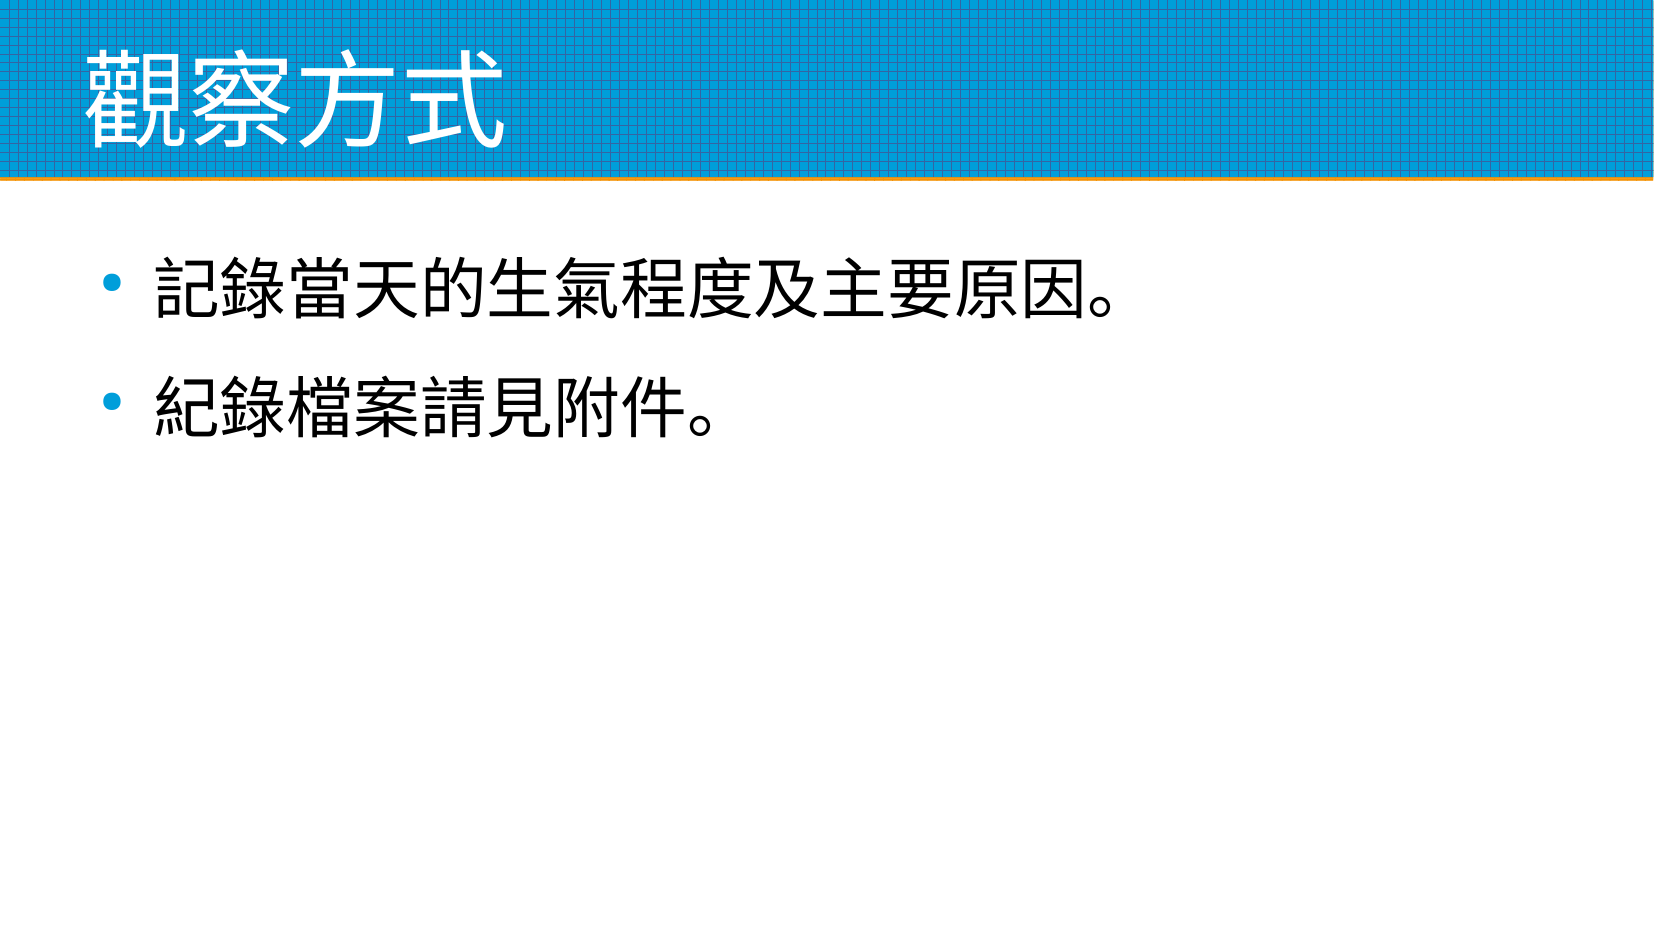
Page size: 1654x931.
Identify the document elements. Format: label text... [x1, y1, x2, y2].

title 觀察方式 [82, 14, 1571, 171]
list 記錄當天的生氣程度及主要原因。 紀錄檔案請見附件。 [82, 236, 1563, 811]
